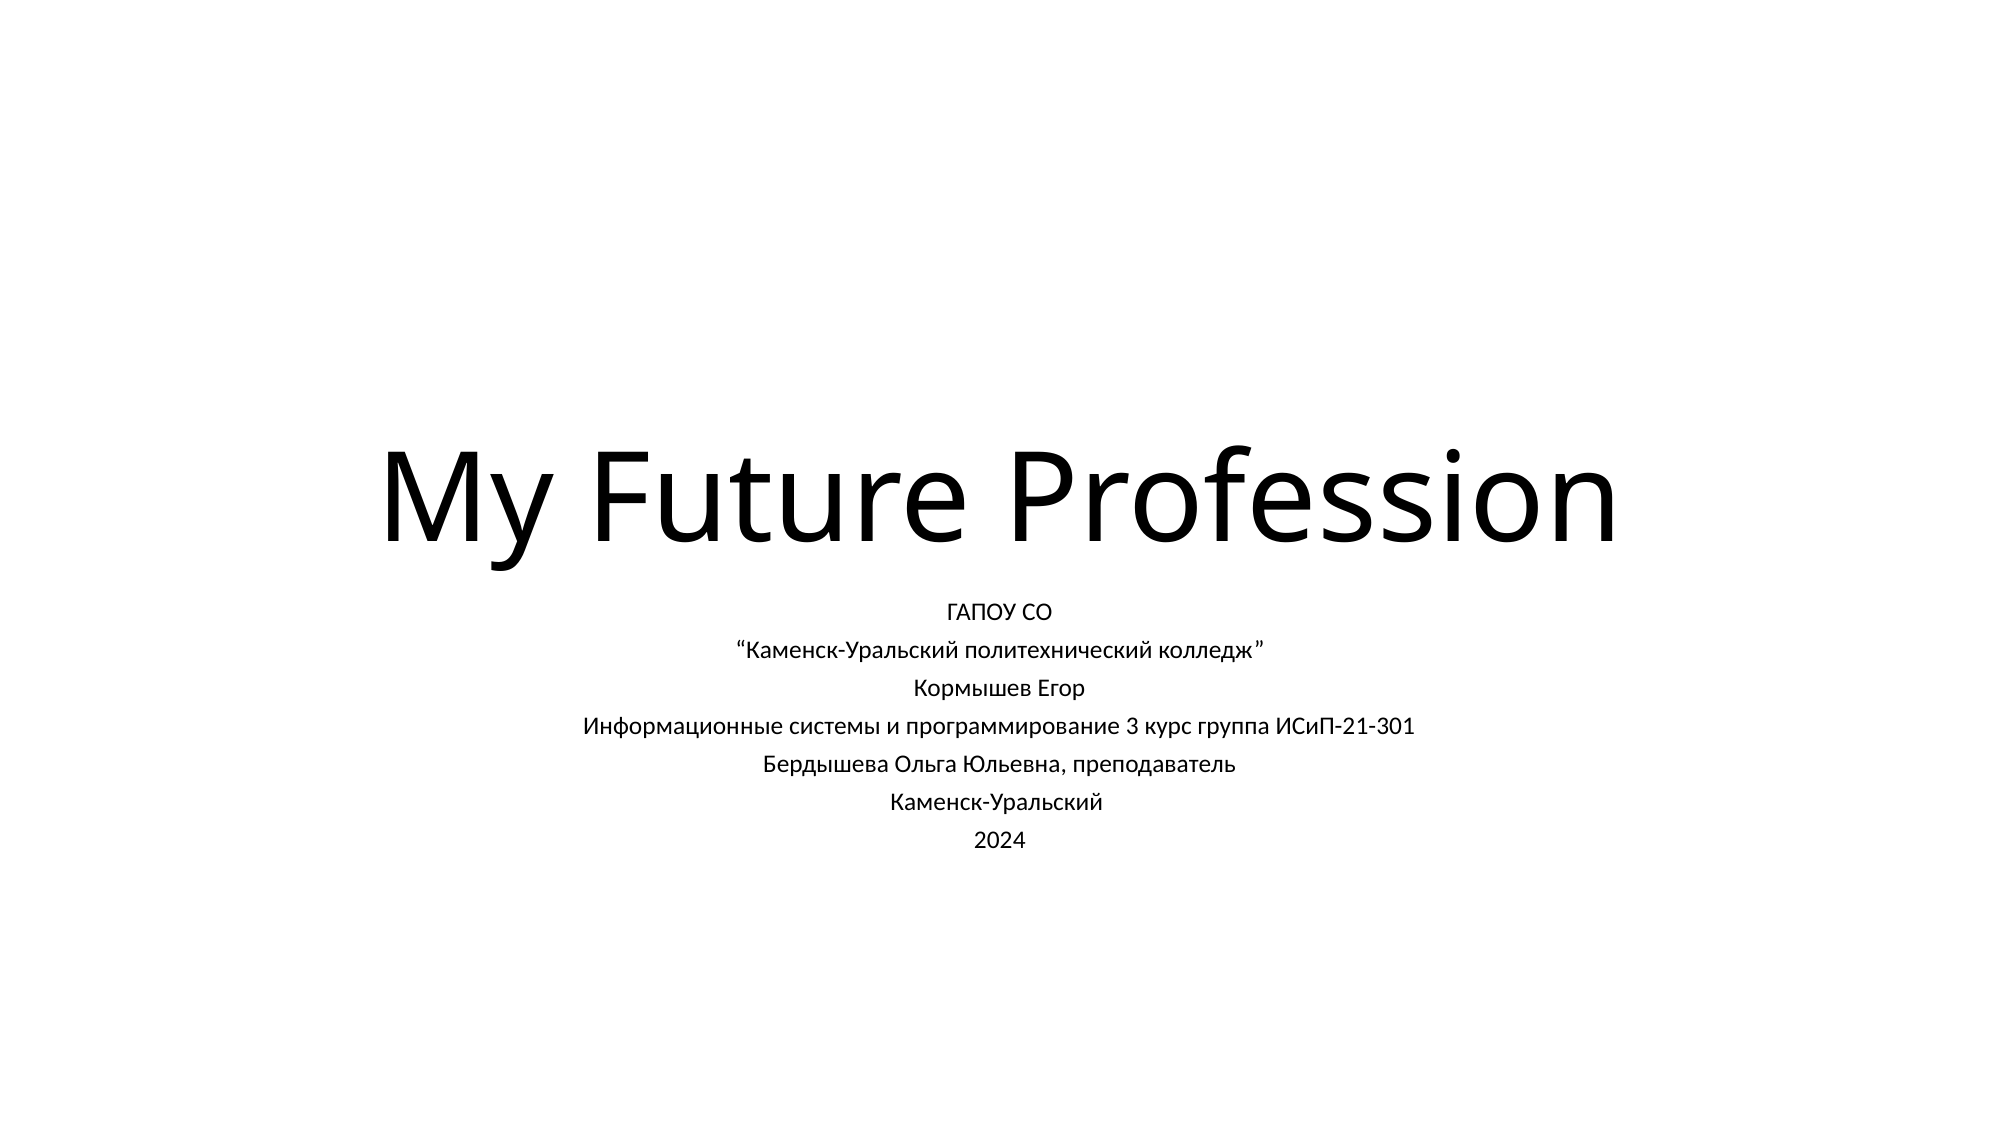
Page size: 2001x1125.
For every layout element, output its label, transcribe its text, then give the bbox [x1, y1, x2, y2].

subtitle ГАПОУ СО “Каменск-Уральский политехнический колледж” Кормышев Егор Информационные системы и программирование 3 курс группа ИСиП-21-301 Бердышева Ольга Юльевна, преподаватель Каменск-Уральский 2024 [249, 590, 1750, 863]
title My Future Profession [249, 184, 1750, 576]
